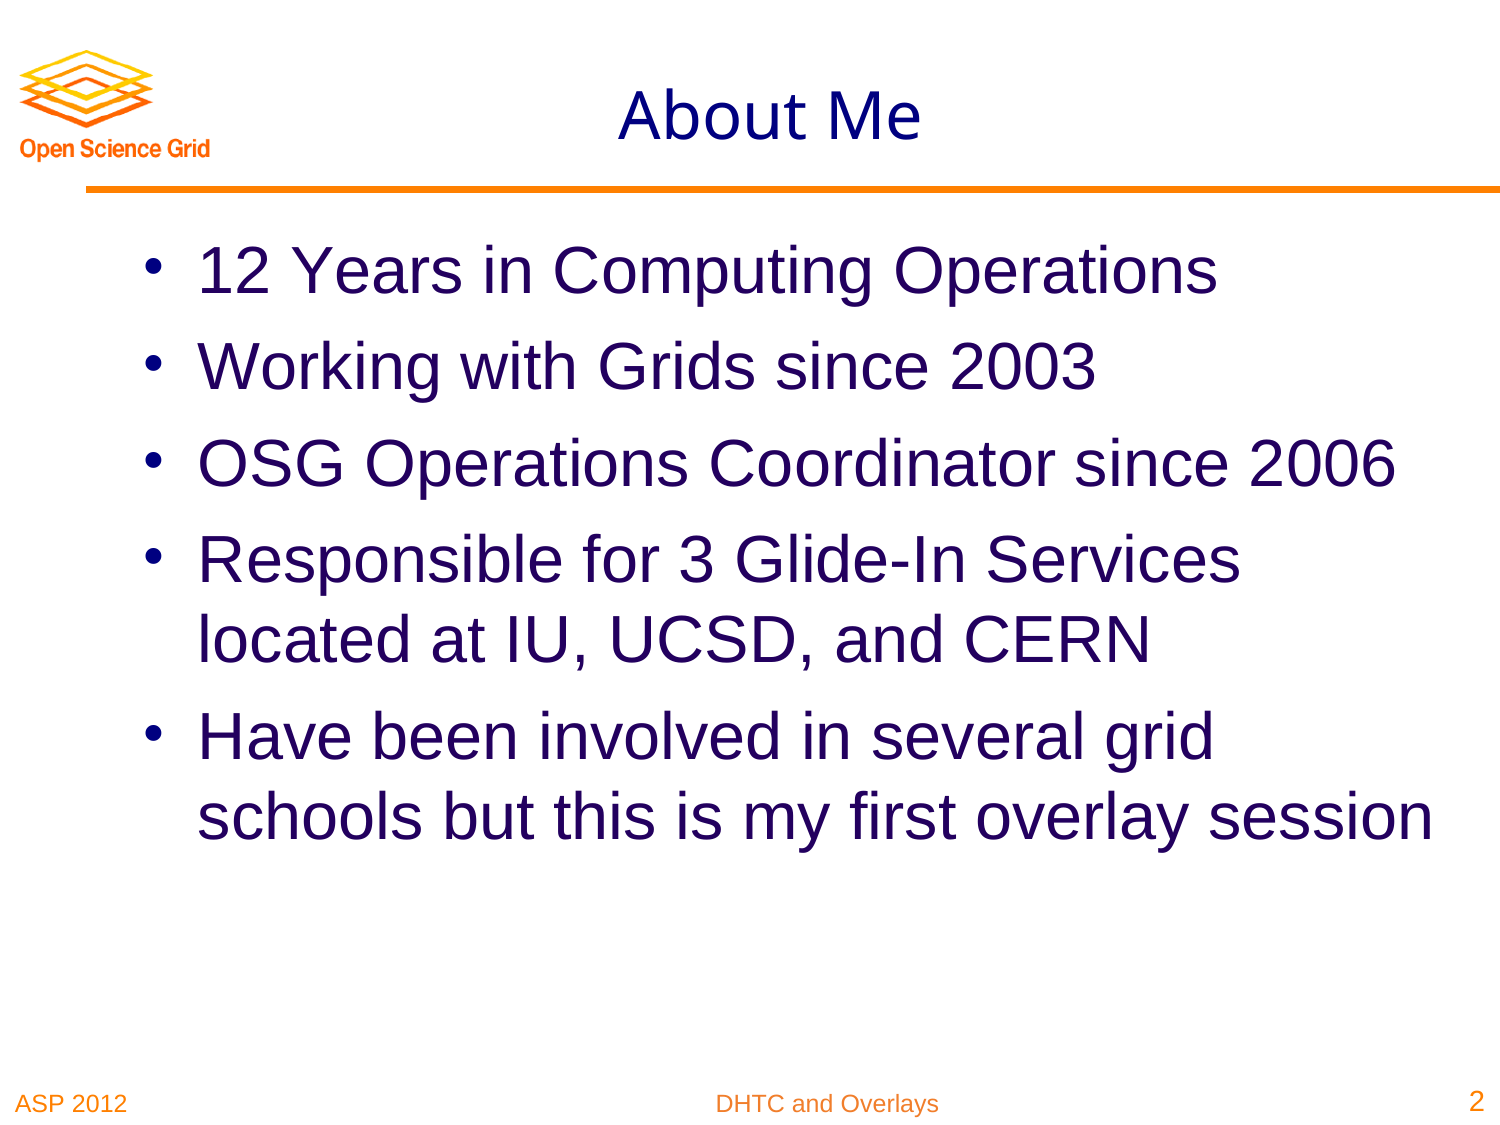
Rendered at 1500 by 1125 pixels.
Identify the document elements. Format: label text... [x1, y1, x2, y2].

title About Me [201, 18, 1342, 207]
text_box <number> [1431, 1050, 1500, 1125]
list 12 Years in Computing Operations Working with Grids since 2003 OSG Operations Coordinator since 2006 Responsible for 3 Glide-In Services located at IU, UCSD, and CERN Have been involved in several grid schools but this is my first overlay session [127, 218, 1463, 1019]
picture [0, 27, 201, 179]
